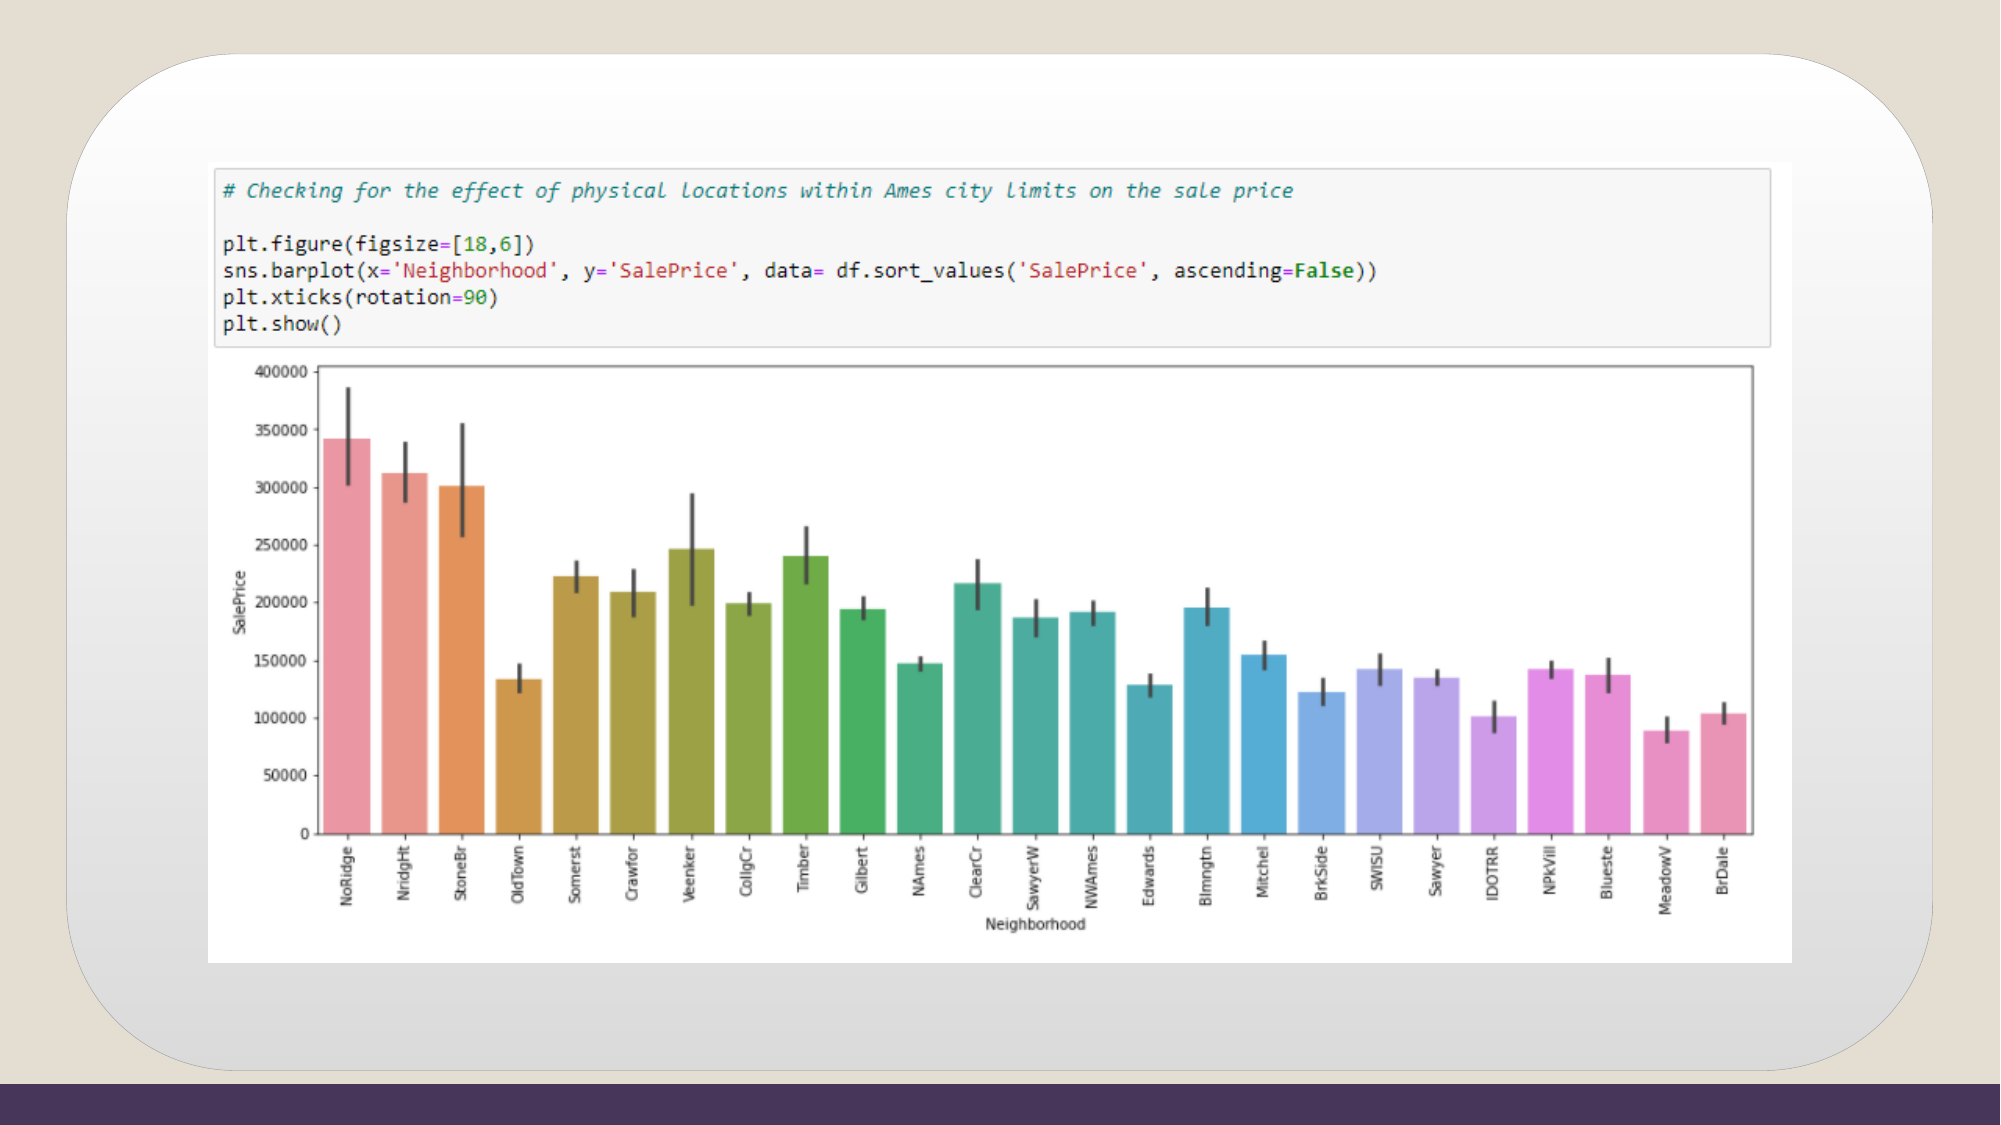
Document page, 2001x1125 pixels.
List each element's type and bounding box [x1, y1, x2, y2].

picture [208, 162, 1792, 963]
text_box [0, 1084, 2000, 1125]
